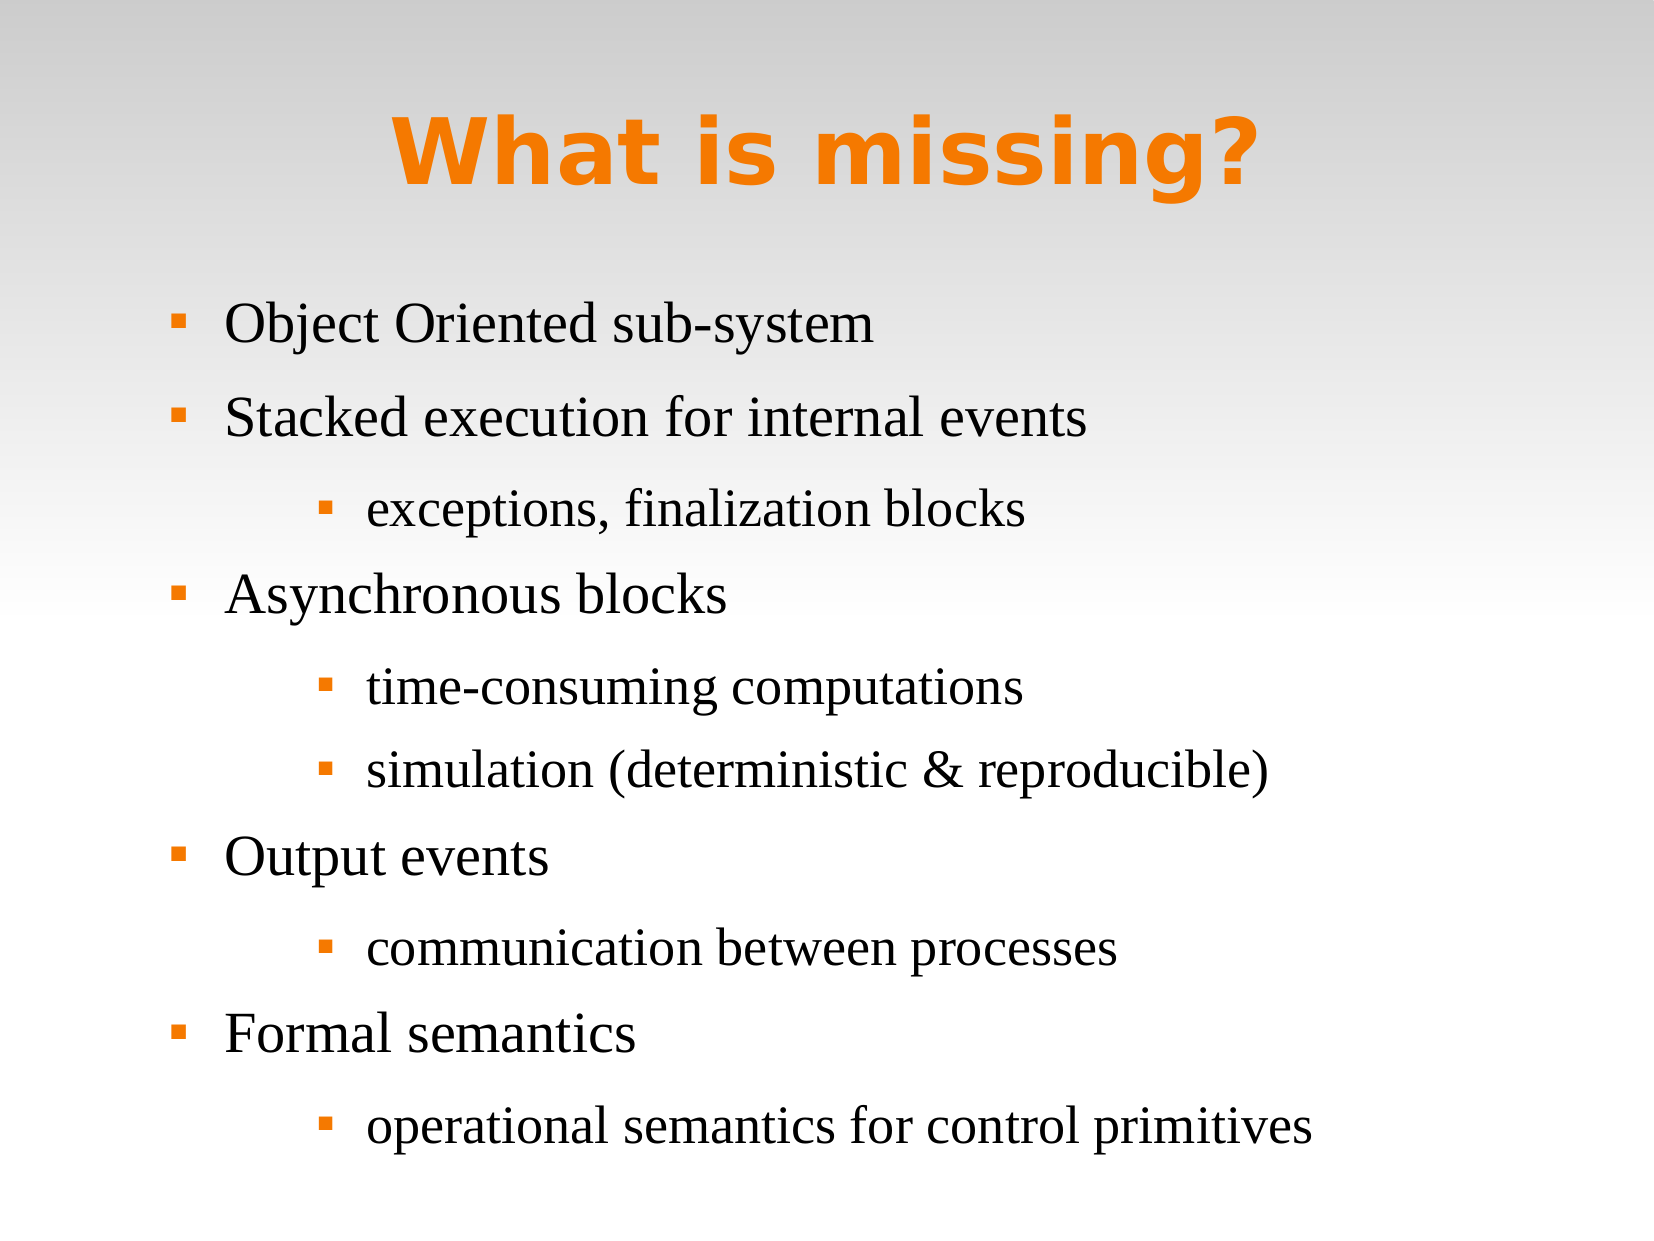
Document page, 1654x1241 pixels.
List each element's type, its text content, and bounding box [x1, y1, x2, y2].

title What is missing? [82, 49, 1571, 257]
list Object Oriented sub-system Stacked execution for internal events exceptions, finalization blocks Asynchronous blocks time-consuming computations simulation (deterministic & reproducible) Output events communication between processes Formal semantics operational semantics for control primitives [82, 290, 1571, 1213]
